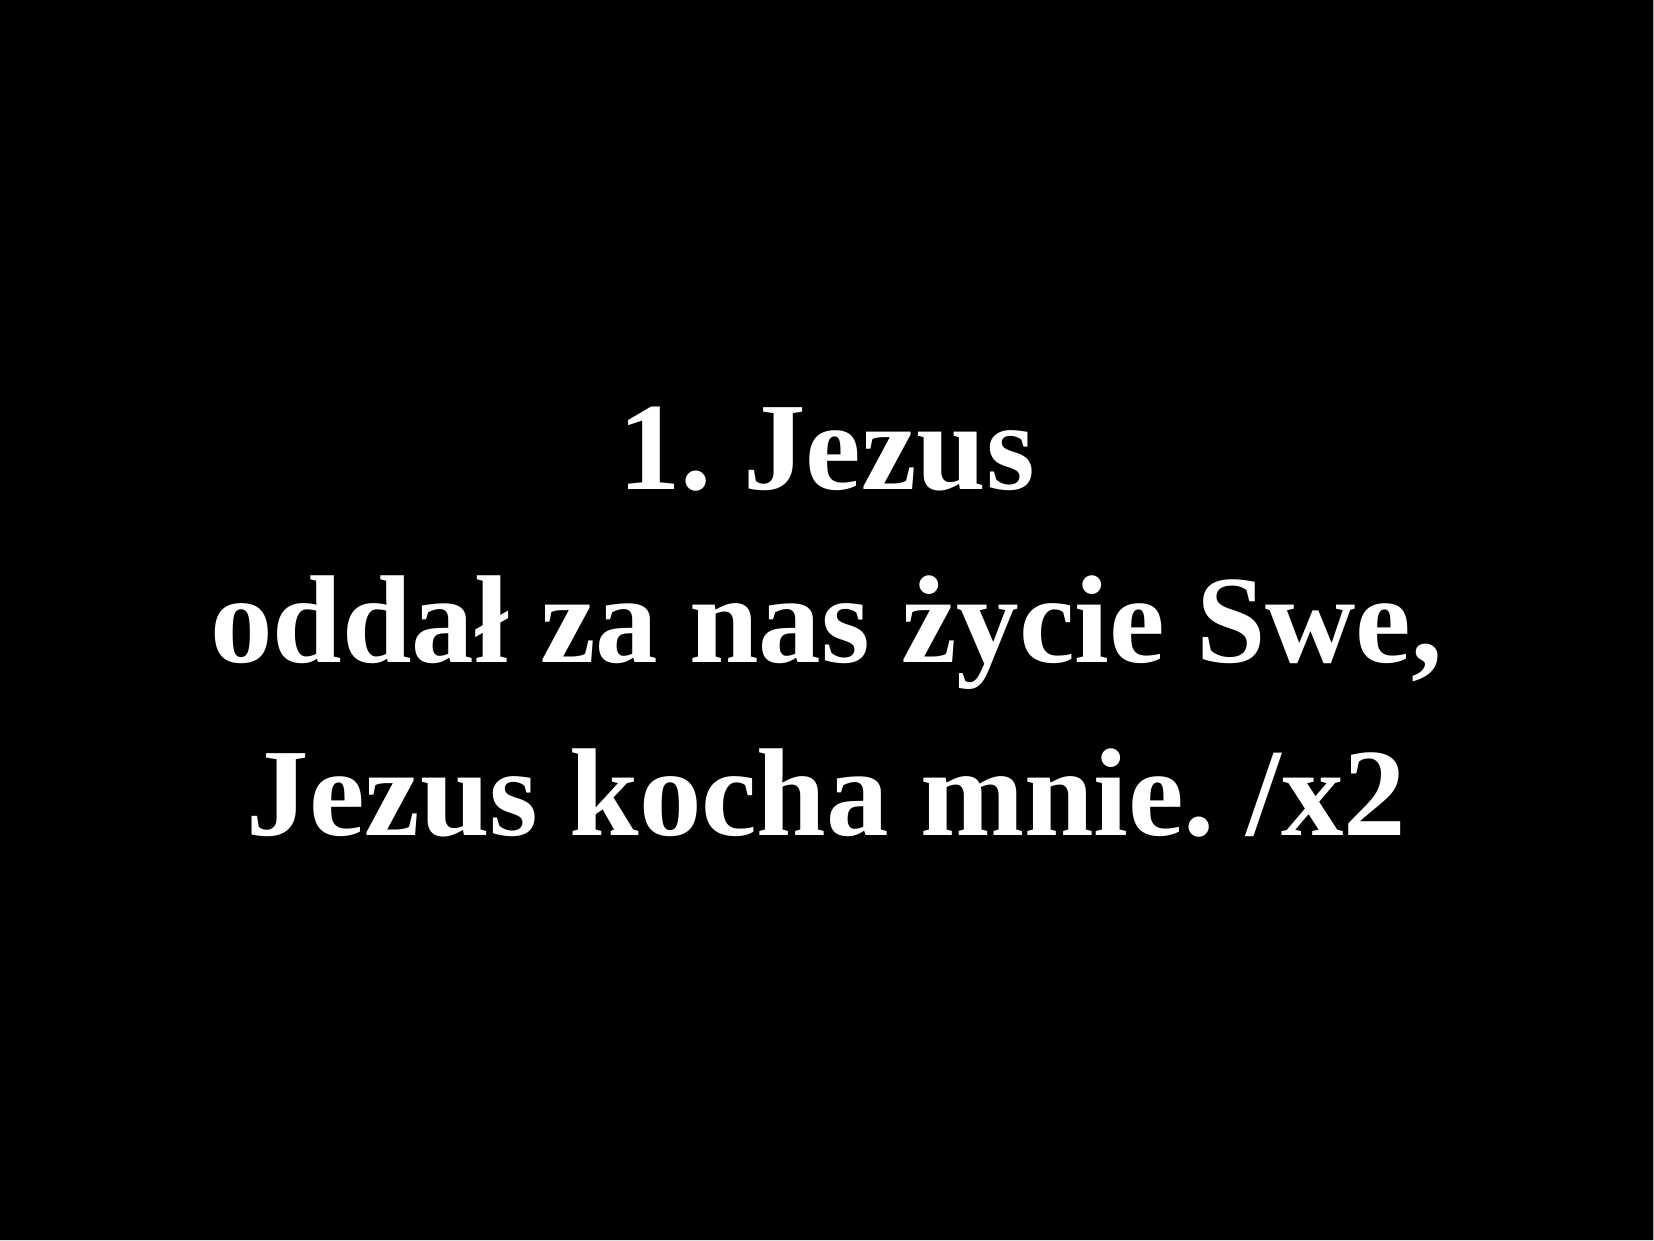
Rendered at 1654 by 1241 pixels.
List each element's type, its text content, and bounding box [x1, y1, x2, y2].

title 1. Jezus ppp oddał za nas życie Swe, ppp Jezus kocha mnie. /x2 [0, 0, 1654, 1241]
